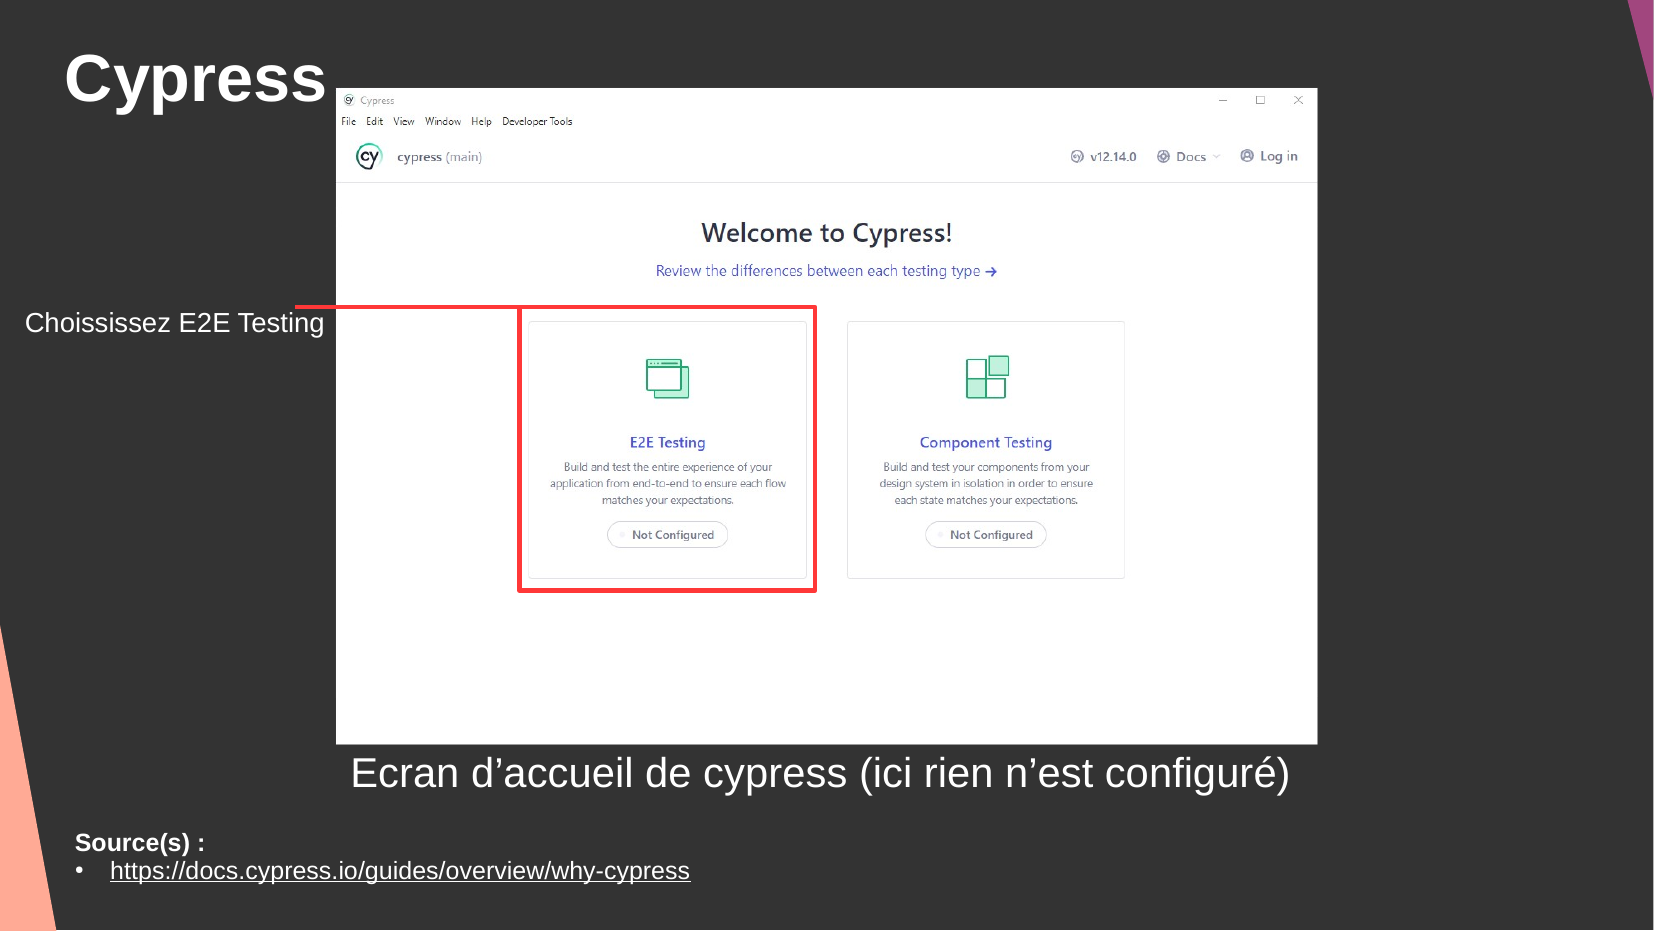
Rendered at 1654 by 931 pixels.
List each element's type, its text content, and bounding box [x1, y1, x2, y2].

text_box [0, 625, 57, 931]
list Ecran d’accueil de cypress (ici rien n’est configuré) [330, 750, 1312, 810]
title Cypress [64, 40, 1635, 116]
picture [522, 309, 813, 588]
picture [335, 87, 1318, 745]
text_box Source(s) : https://docs.cypress.io/guides/overview/why-cypress [60, 821, 1546, 906]
list Choississez E2E Testing [23, 307, 325, 367]
text_box [1627, 0, 1654, 103]
